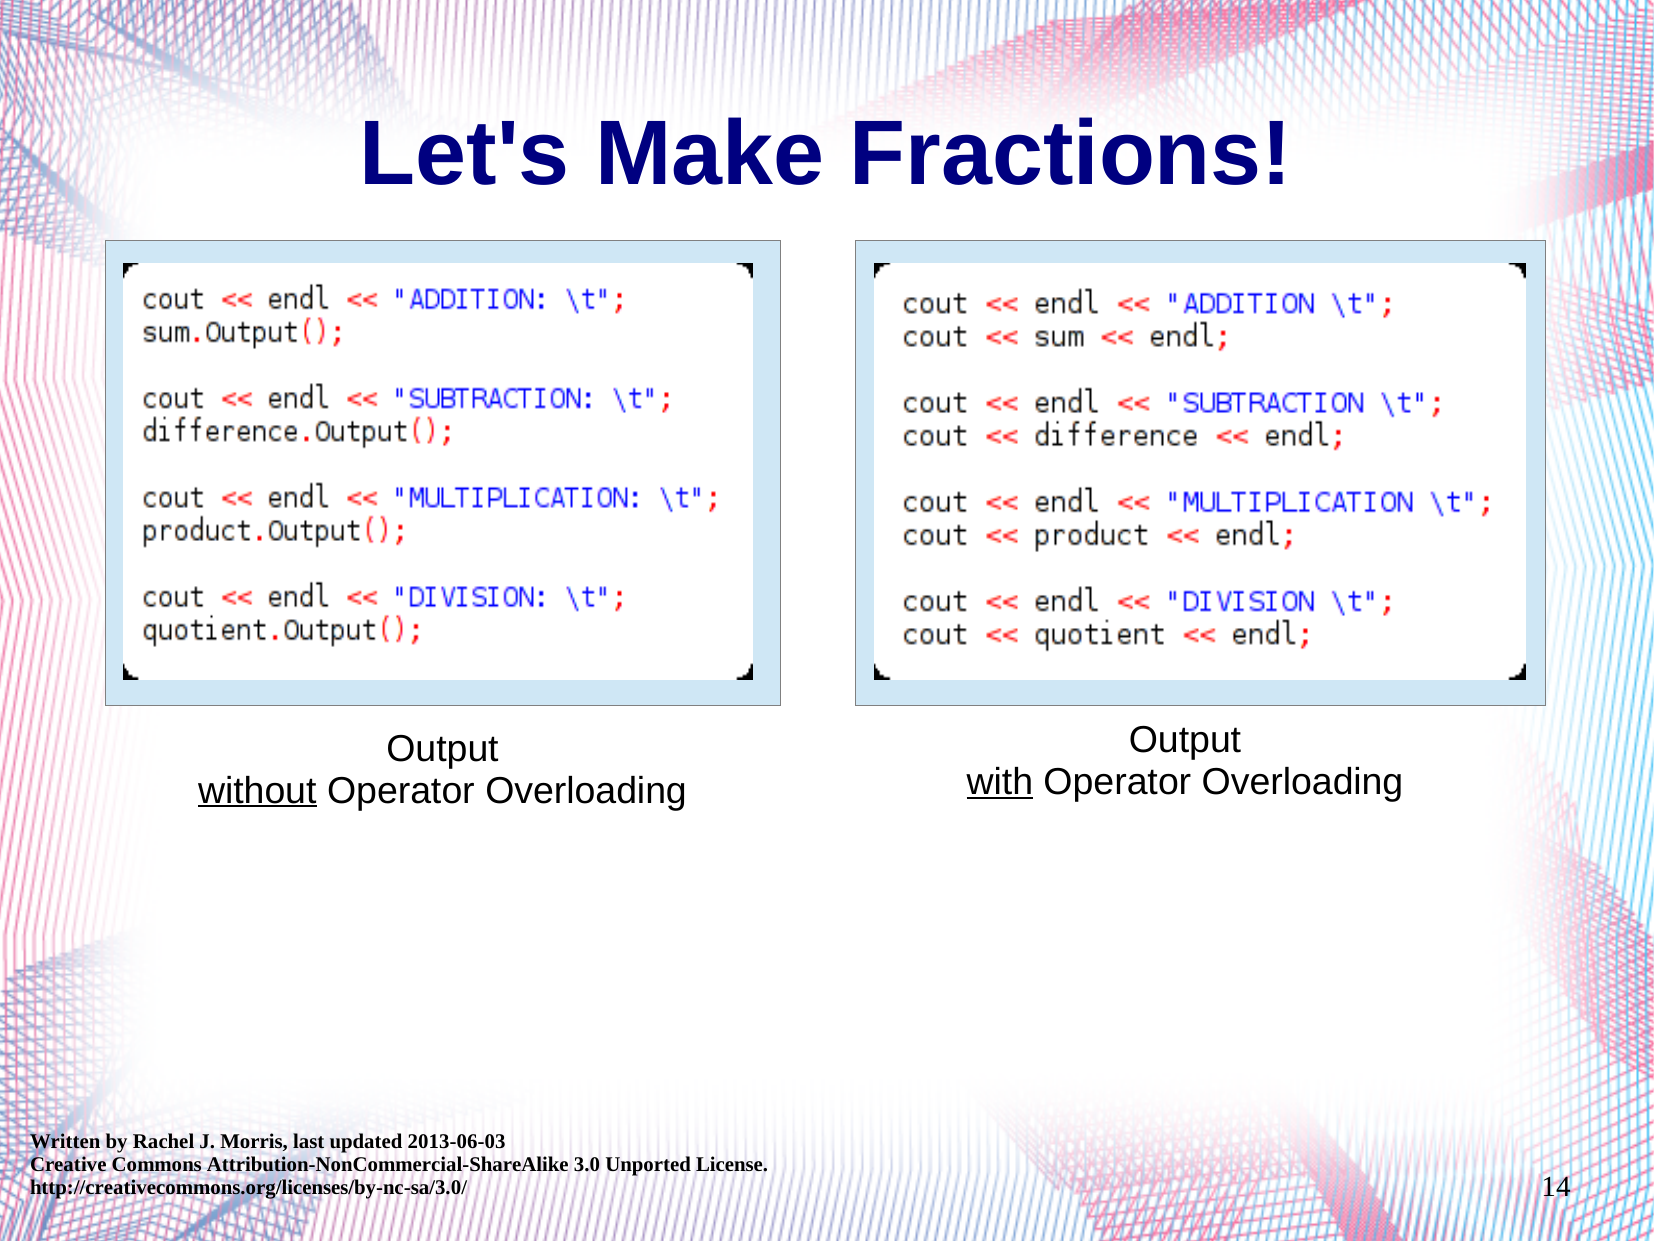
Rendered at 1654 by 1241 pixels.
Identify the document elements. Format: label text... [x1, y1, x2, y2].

text_box [105, 257, 781, 706]
text_box Output without Operator Overloading [165, 720, 721, 819]
picture [0, 0, 1654, 1241]
text_box [855, 257, 1546, 706]
title Let's Make Fractions! [82, 49, 1571, 257]
text_box Output with Operator Overloading [930, 711, 1441, 811]
